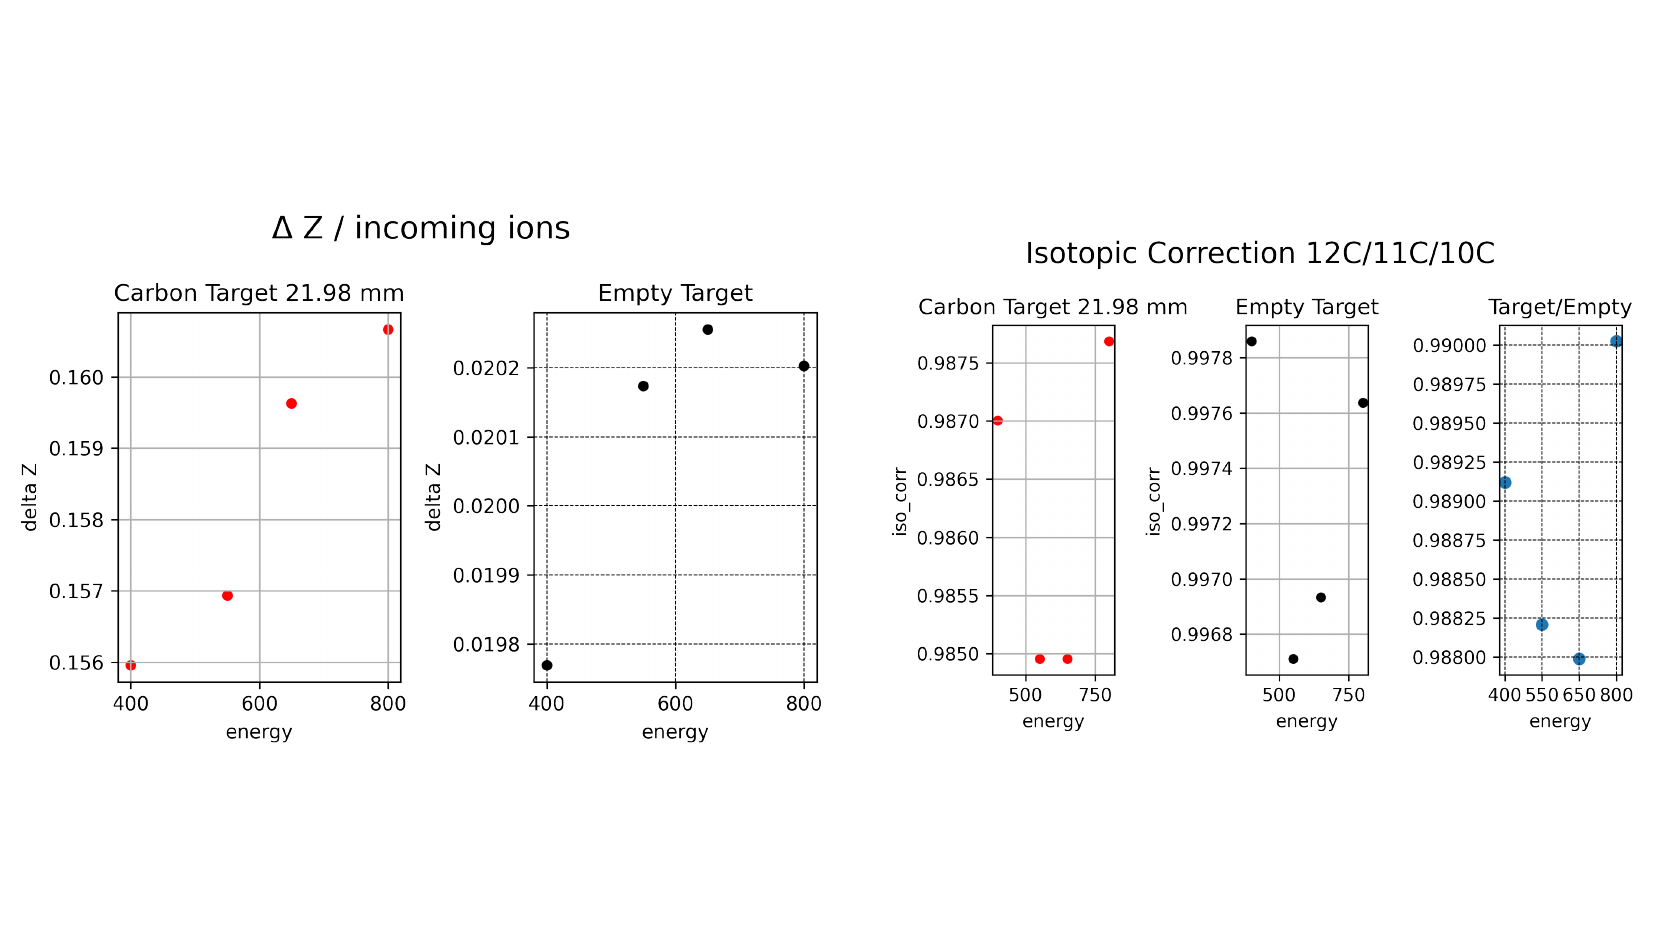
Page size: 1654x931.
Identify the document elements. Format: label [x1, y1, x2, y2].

picture [0, 202, 841, 763]
picture [870, 230, 1650, 751]
